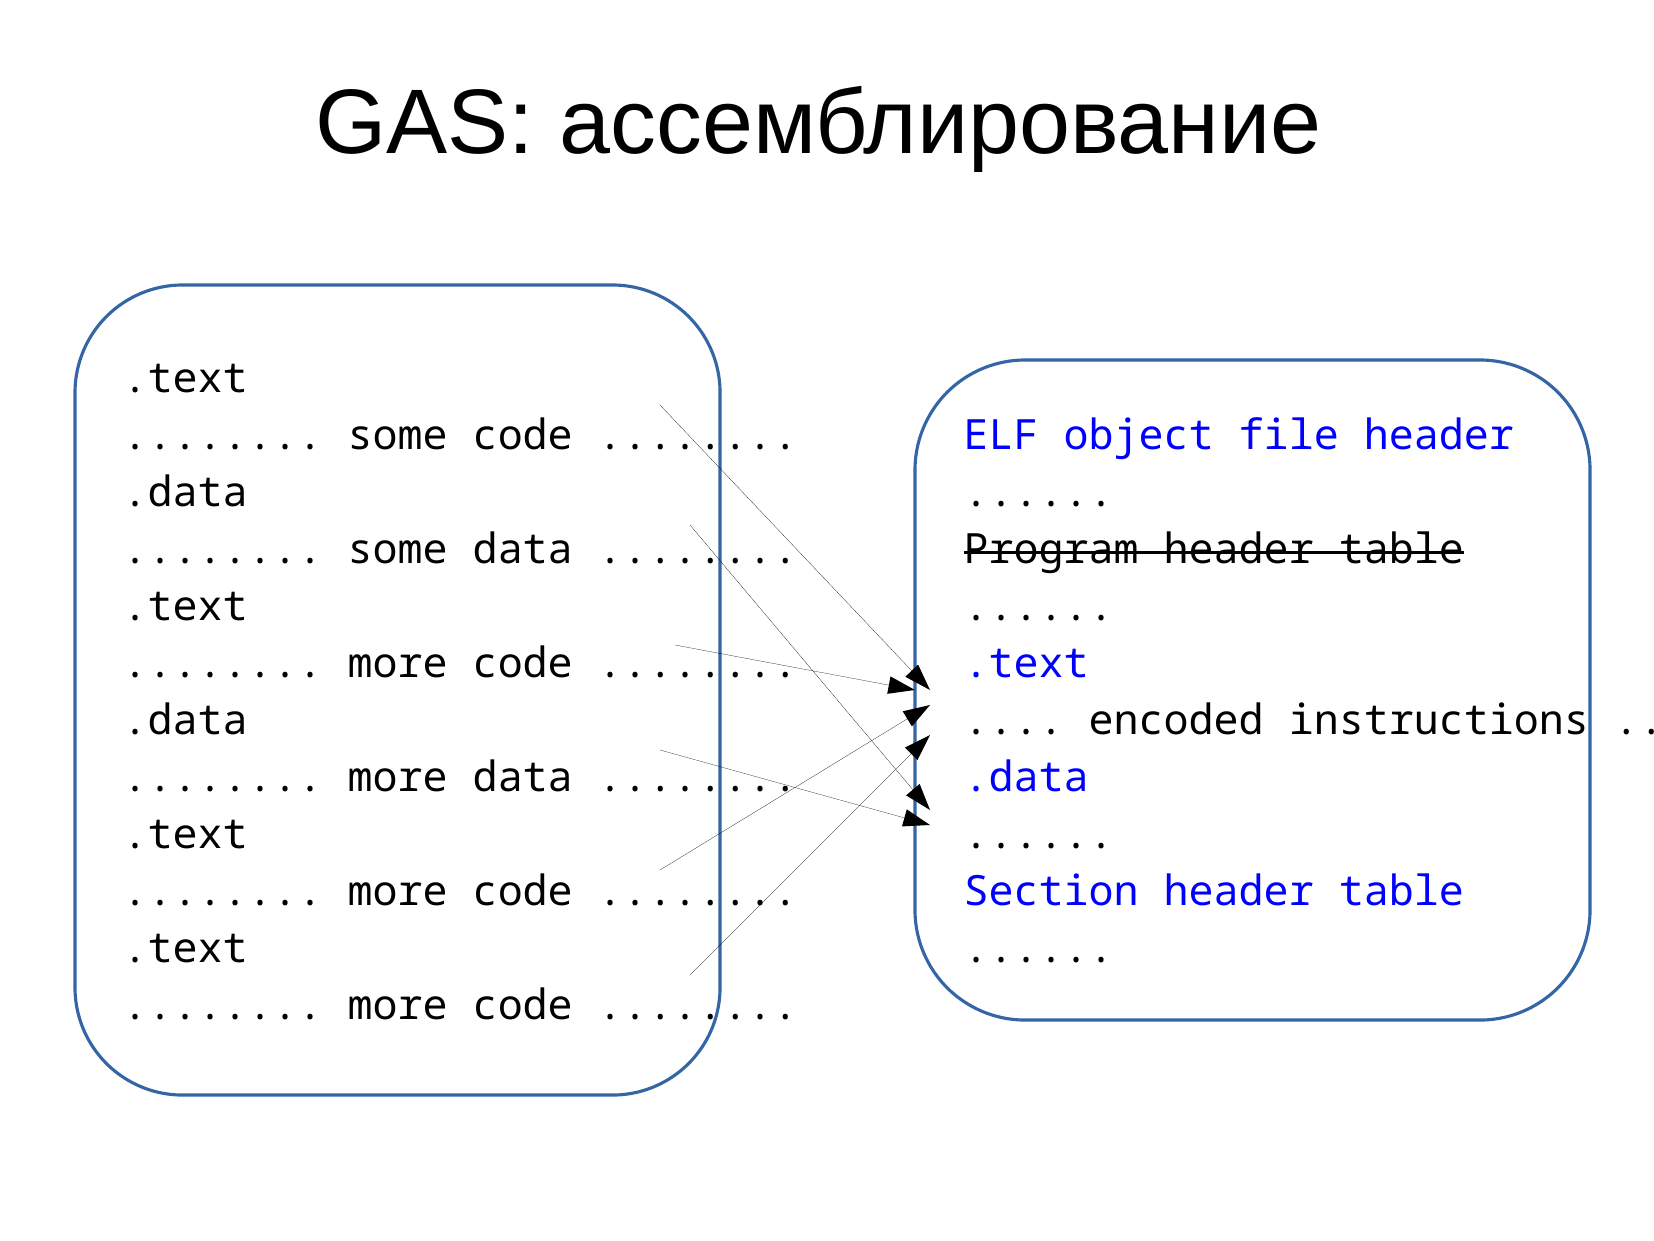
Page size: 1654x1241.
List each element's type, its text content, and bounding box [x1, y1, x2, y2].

text_box .text ........ some code ........ .data ........ some data ........ .text ........ more code ........ .data ........ more data ........ .text ........ more code ........ .text ........ more code ........ [75, 285, 721, 1096]
title GAS: ассемблирование [75, 17, 1564, 226]
text_box ELF object file header ...... Program header table ...... .text .... encoded instructions ... .data ...... Section header table ...... [915, 360, 1591, 1021]
